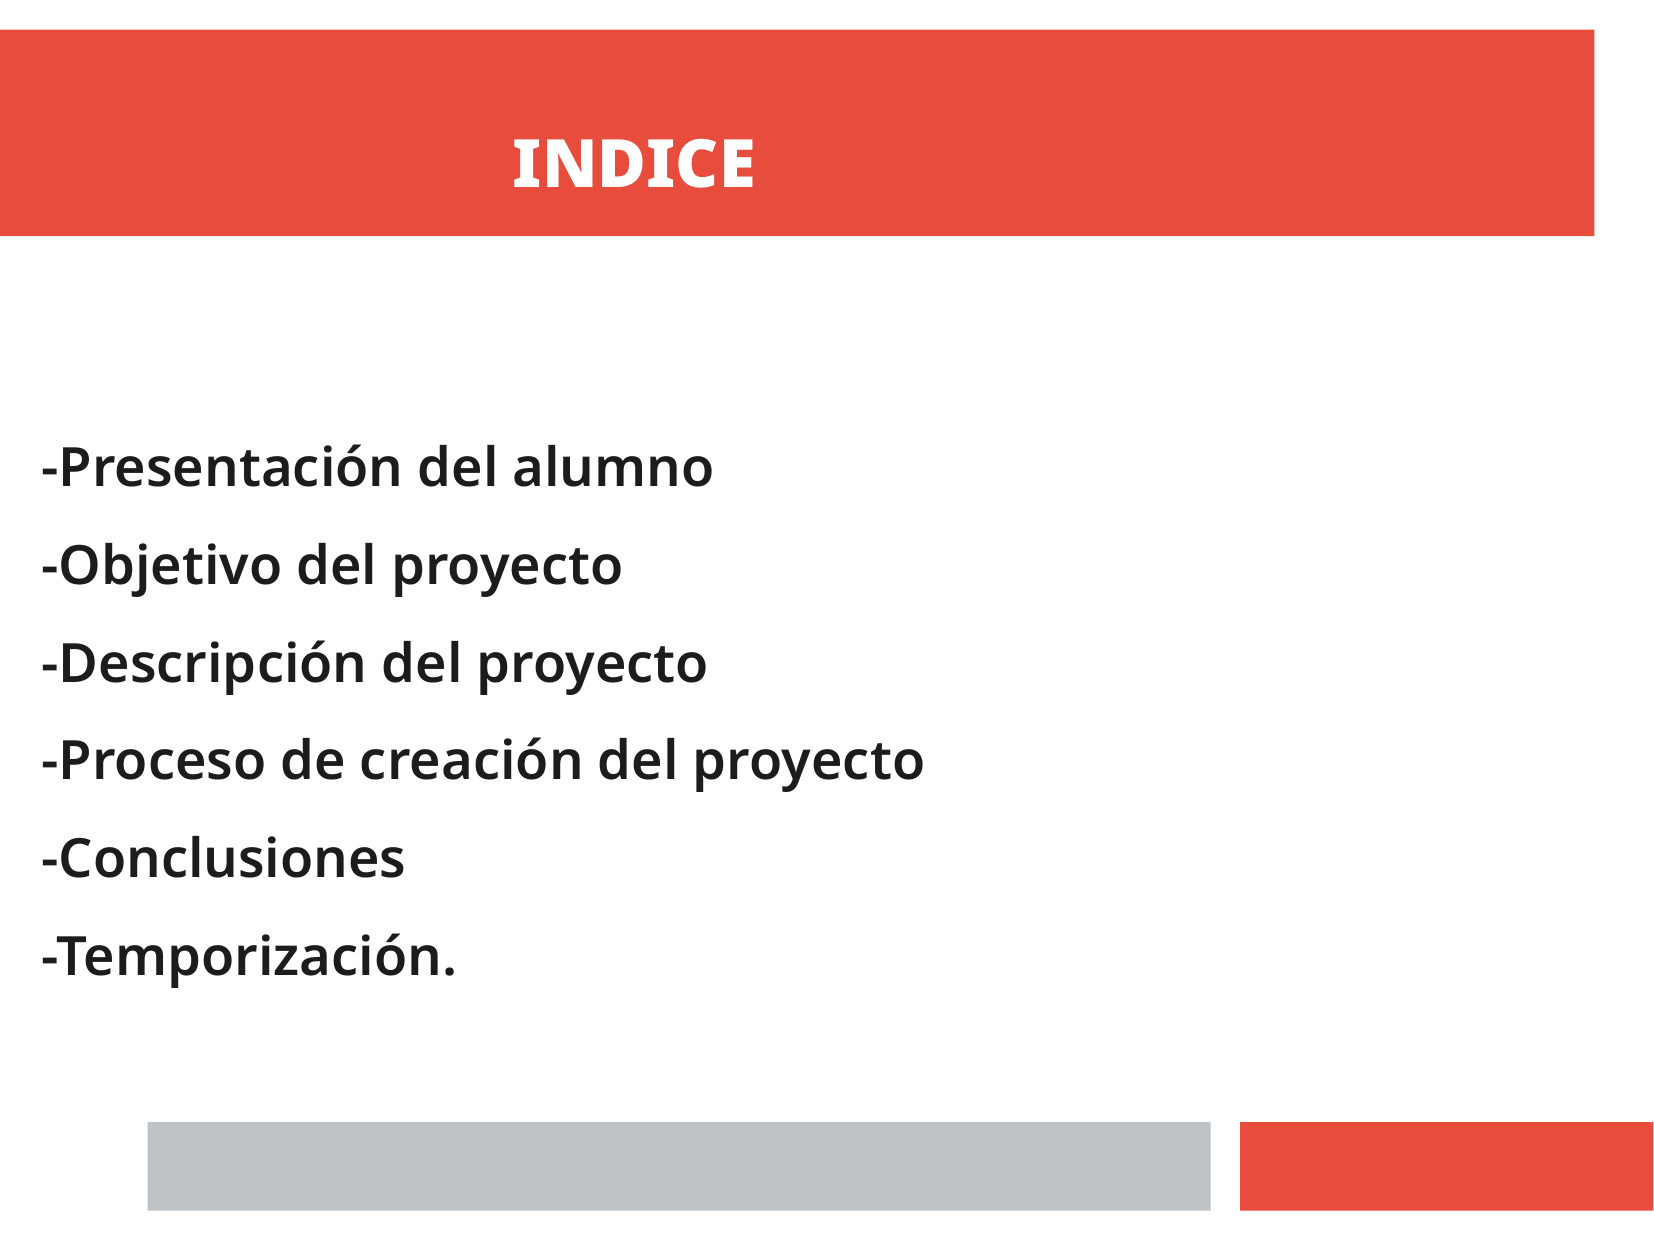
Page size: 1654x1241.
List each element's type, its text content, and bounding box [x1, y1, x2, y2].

list -Presentación del alumno -Objetivo del proyecto -Descripción del proyecto -Proceso de creación del proyecto -Conclusiones -Temporización. [41, 330, 1548, 1099]
title INDICE [47, 59, 1583, 207]
